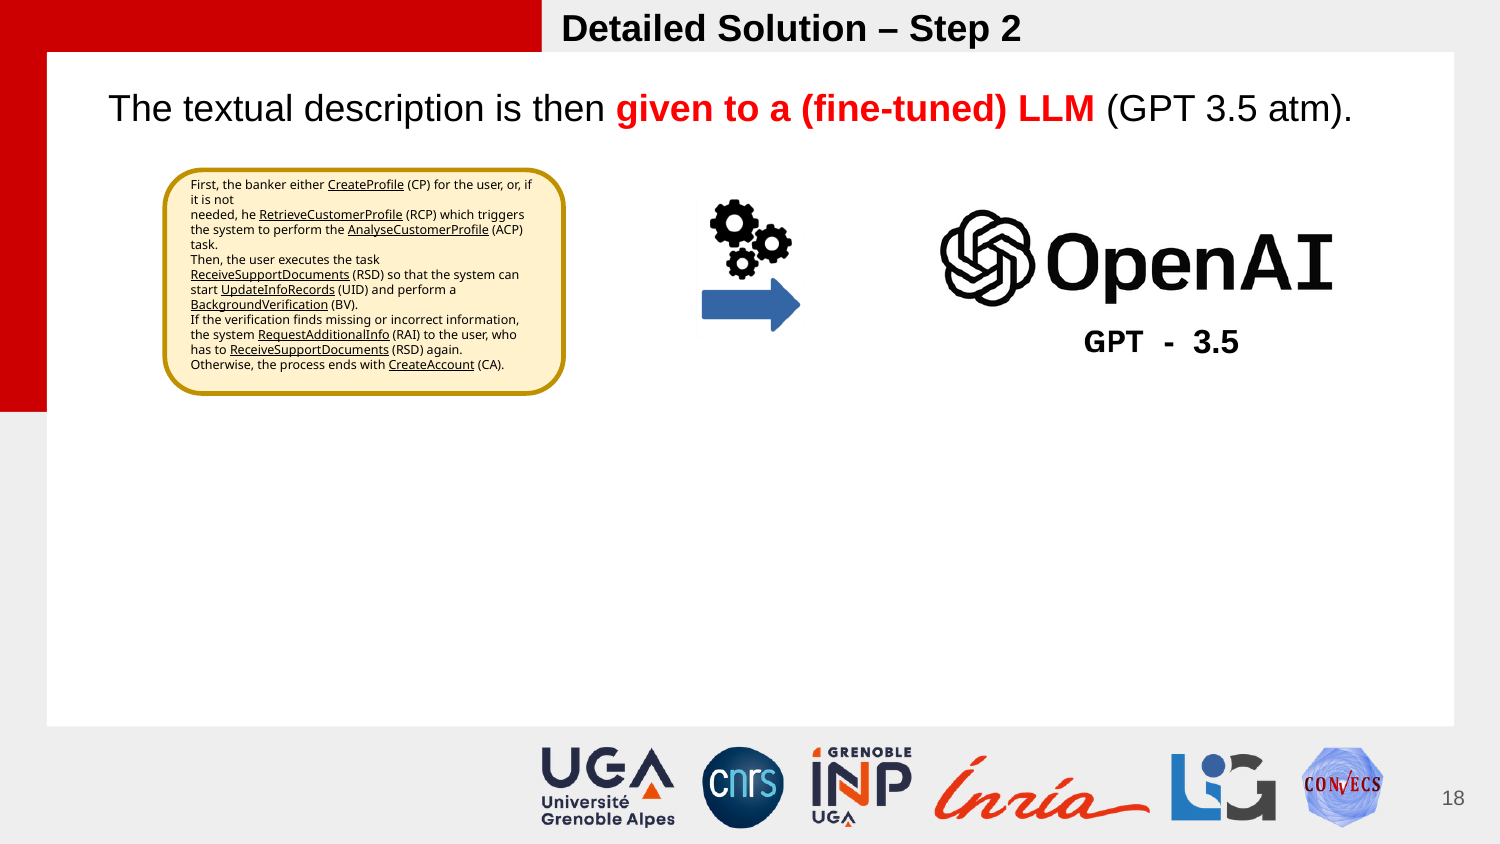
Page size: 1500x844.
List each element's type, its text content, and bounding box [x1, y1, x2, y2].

text_box First, the banker either CreateProfile (CP) for the user, or, if it is not needed, he RetrieveCustomerProfile (RCP) which triggers the system to perform the AnalyseCustomerProfile (ACP) task. Then, the user executes the task ReceiveSupportDocuments (RSD) so that the system can start UpdateInfoRecords (UID) and perform a BackgroundVerification (BV). If the verification finds missing or incorrect information, the system RequestAdditionalInfo (RAI) to the user, who has to ReceiveSupportDocuments (RSD) again. Otherwise, the process ends with CreateAccount (CA). [164, 169, 564, 394]
text_box Detailed Solution – Step 2 [546, 0, 1441, 55]
text_box - 3.5 [1148, 304, 1362, 370]
slide_number <numéro> [1389, 764, 1480, 830]
text_box The textual description is then given to a (fine-tuned) LLM (GPT 3.5 atm). [93, 80, 1377, 136]
picture [0, 0, 1500, 844]
